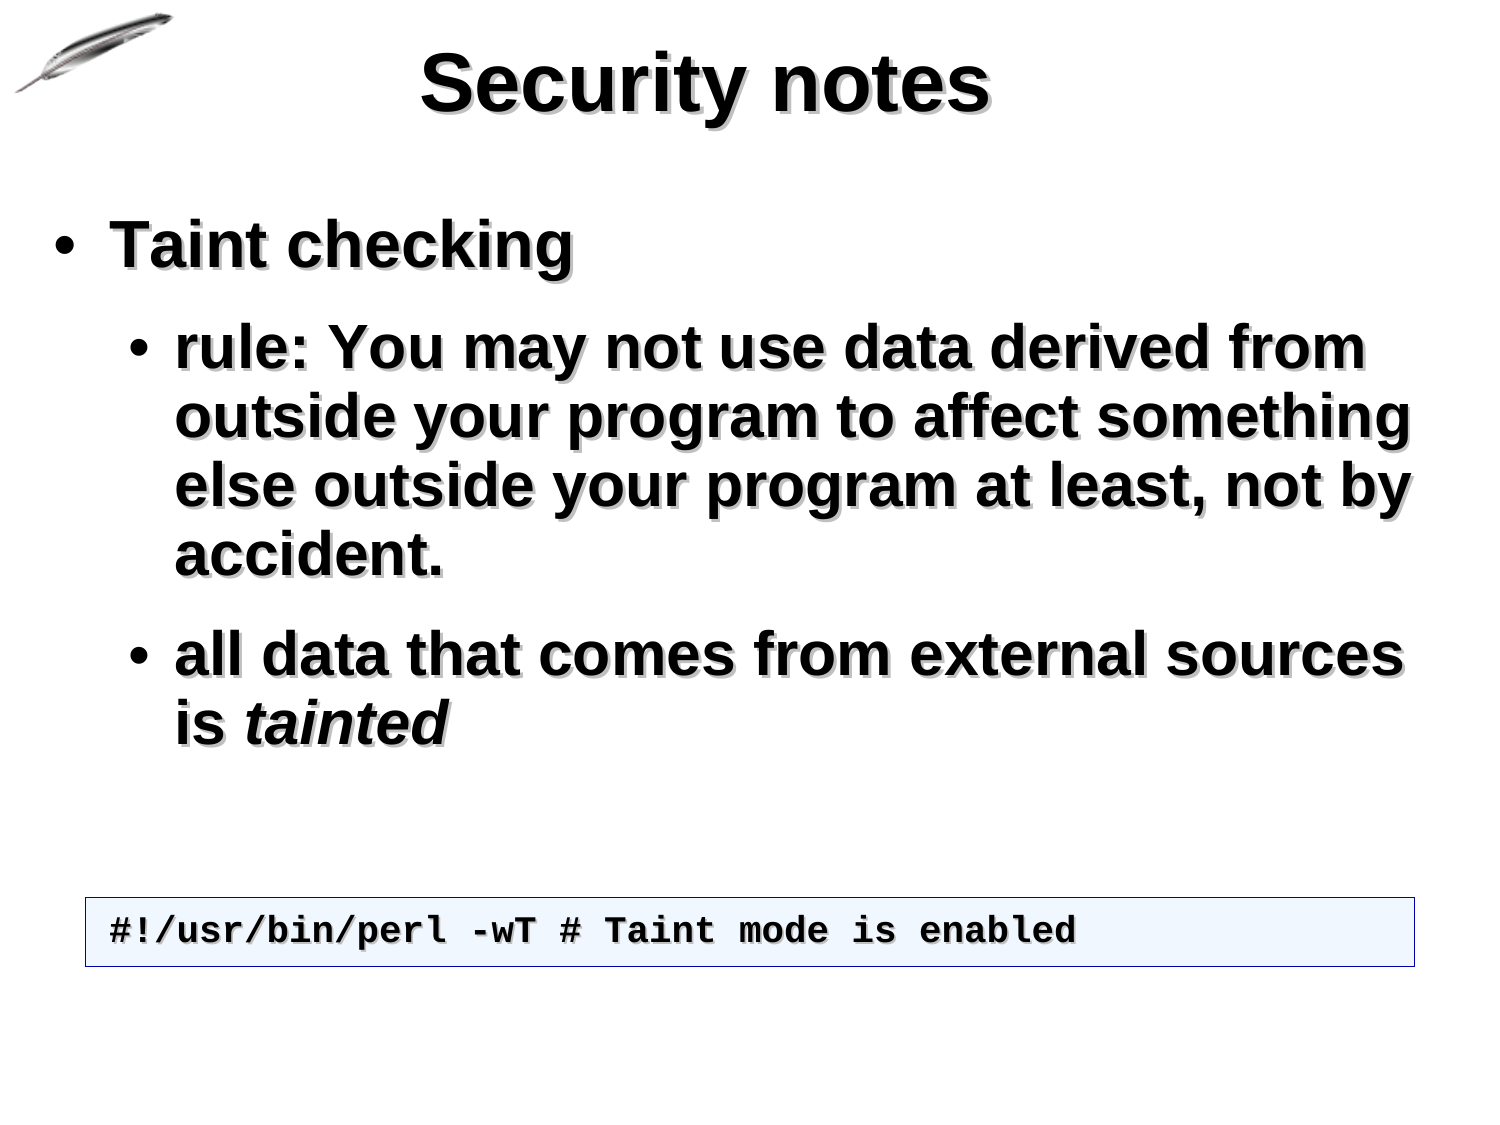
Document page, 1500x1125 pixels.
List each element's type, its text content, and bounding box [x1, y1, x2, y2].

text_box #!/usr/bin/perl -wT # Taint mode is enabled [85, 897, 1415, 966]
picture [11, 11, 179, 95]
title Security notes [419, 0, 1459, 183]
list Taint checking rule: You may not use data derived from outside your program to affect something else outside your program at least, not by accident. all data that comes from external sources is tainted [53, 207, 1447, 1084]
